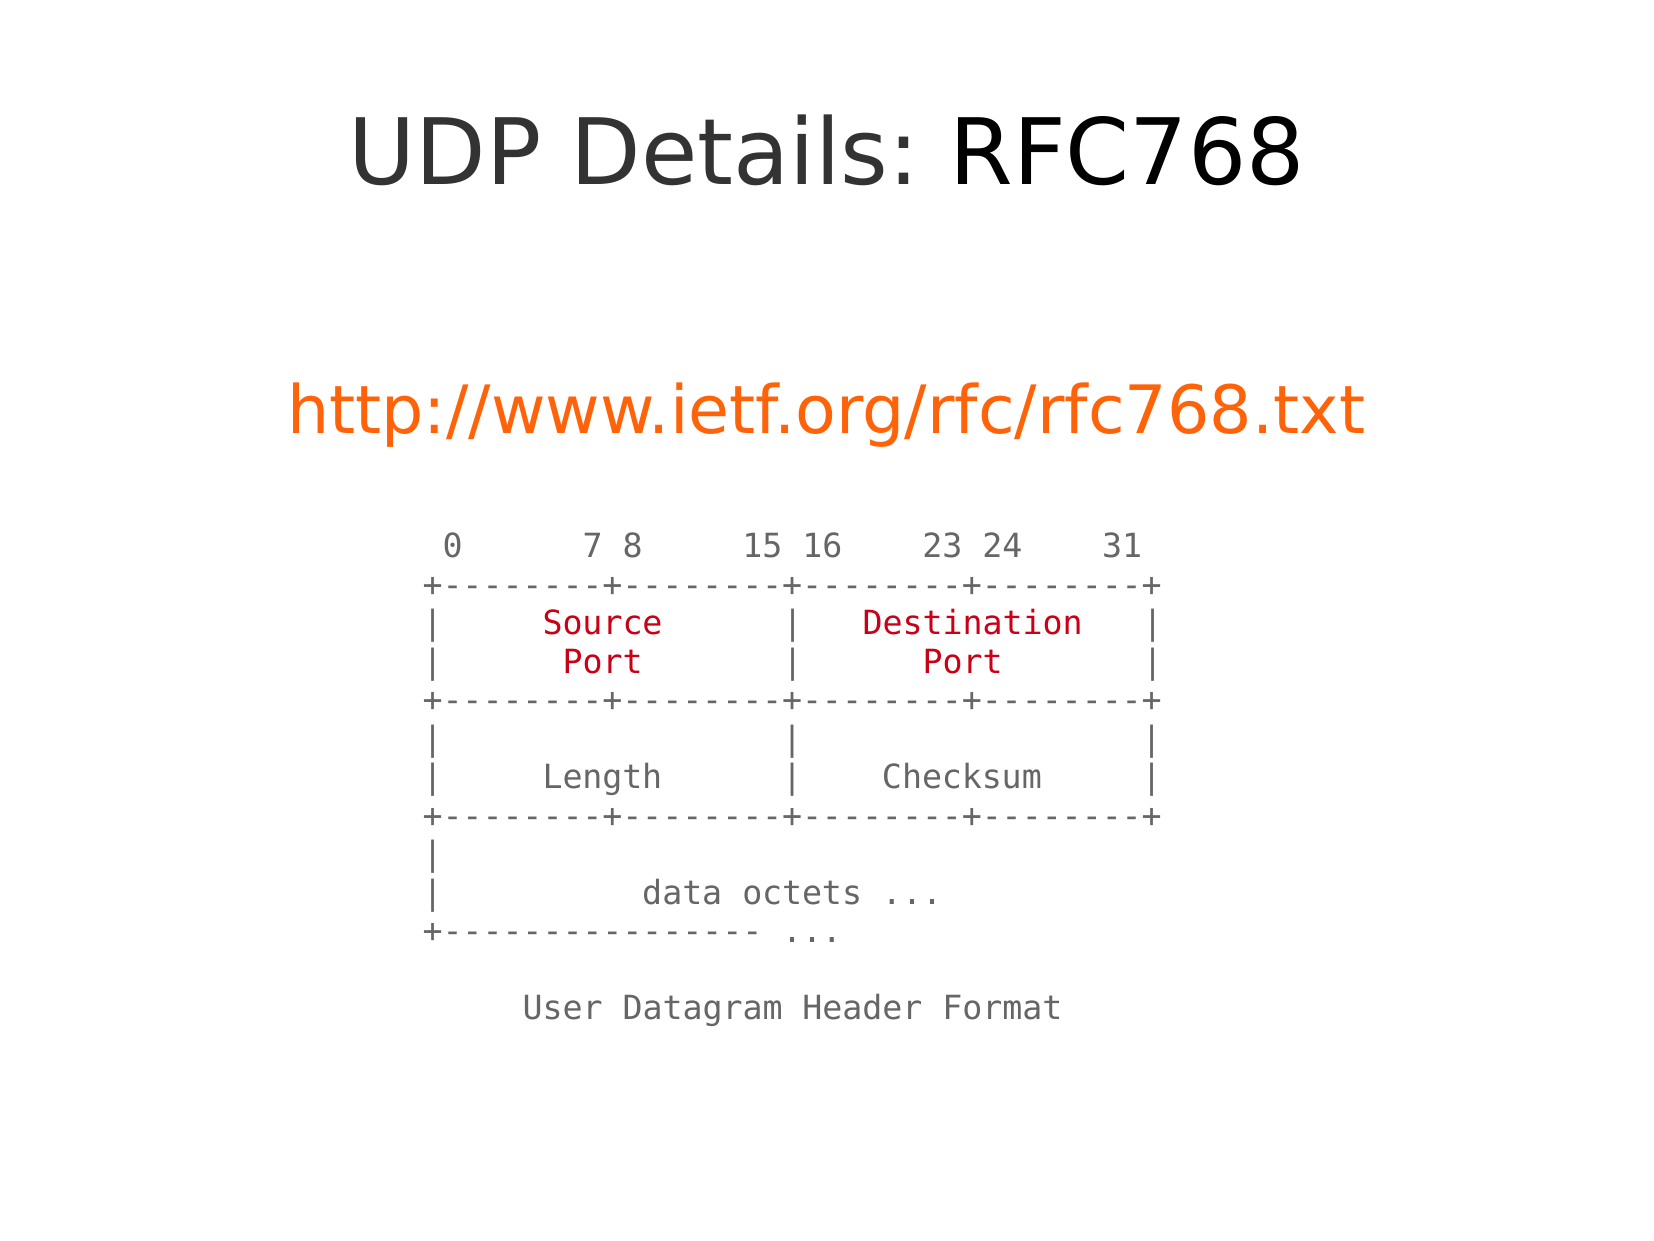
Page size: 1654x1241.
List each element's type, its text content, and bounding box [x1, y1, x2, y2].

title UDP Details: RFC768 [82, 49, 1571, 257]
subtitle http://www.ietf.org/rfc/rfc768.txt 0 7 8 15 16 23 24 31 +--------+--------+--------+--------+ | Source | Destination | | Port | Port | +--------+--------+--------+--------+ | | | | Length | Checksum | +--------+--------+--------+--------+ | | data octets ... +---------------- ... User Datagram Header Format [82, 297, 1571, 1102]
